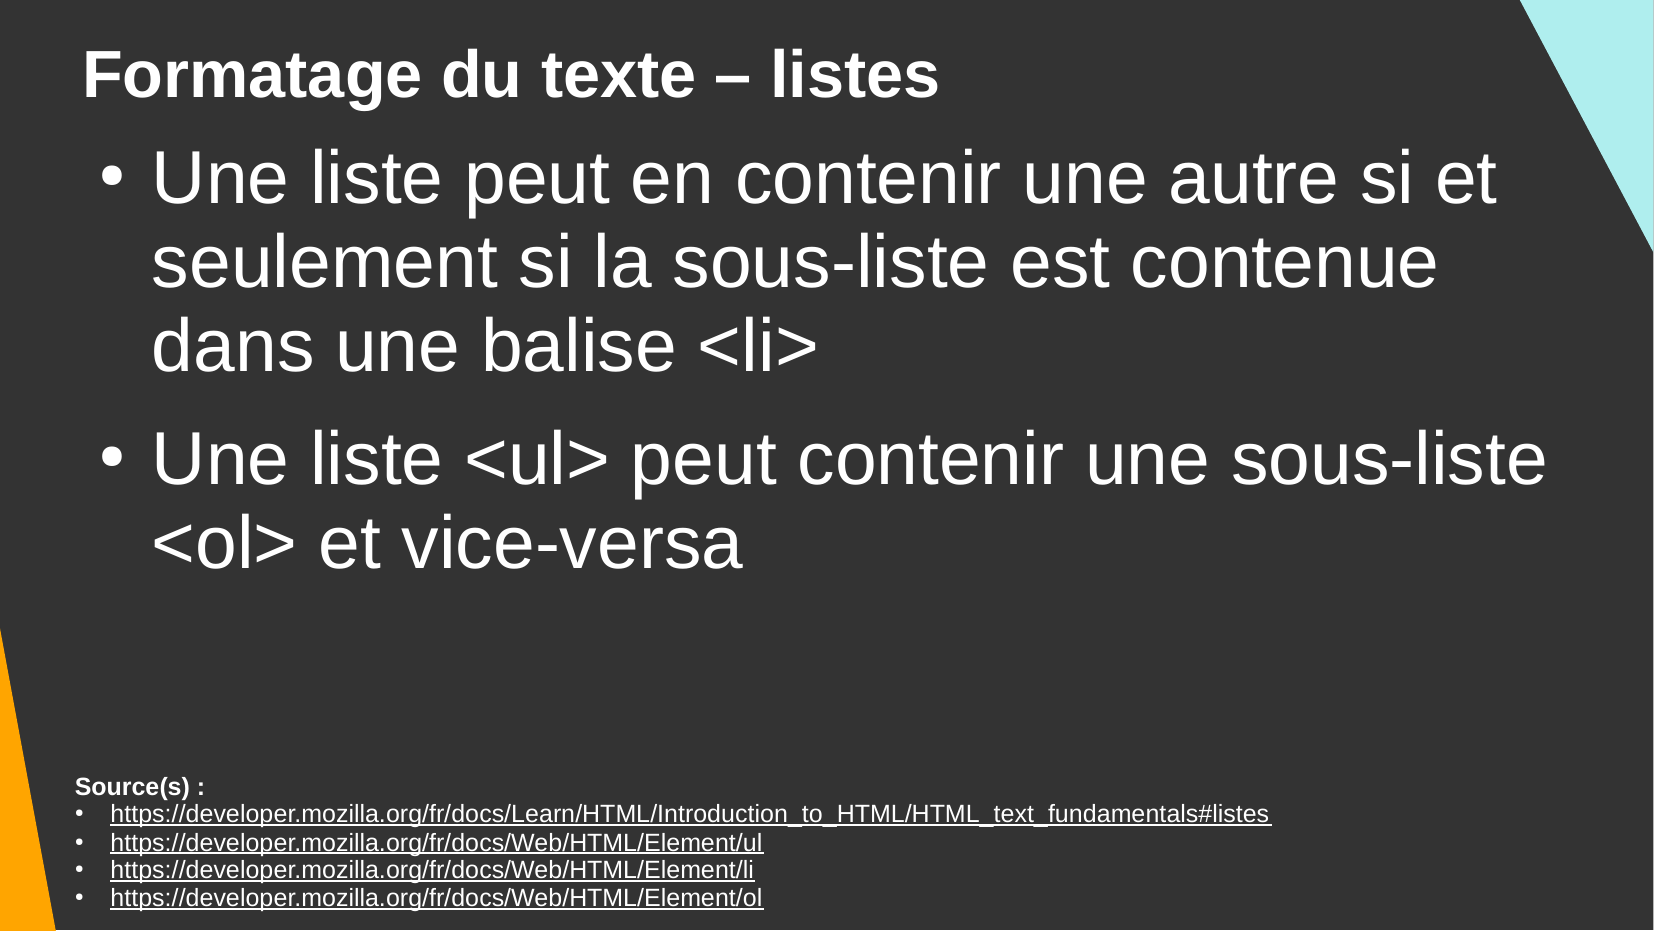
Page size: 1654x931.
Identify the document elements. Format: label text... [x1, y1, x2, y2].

title Formatage du texte – listes [82, 37, 1571, 114]
text_box [1519, 0, 1654, 254]
list Une liste peut en contenir une autre si et seulement si la sous-liste est contenue dans une balise <li> Une liste <ul> peut contenir une sous-liste <ol> et vice-versa [80, 135, 1605, 626]
text_box Source(s) : https://developer.mozilla.org/fr/docs/Learn/HTML/Introduction_to_HTML/HTML_text_fundamentals#listes https://developer.mozilla.org/fr/docs/Web/HTML/Element/ul https://developer.mozilla.org/fr/docs/Web/HTML/Element/li https://developer.mozilla.org/fr/docs/Web/HTML/Element/ol [60, 764, 1546, 920]
text_box [0, 628, 56, 931]
